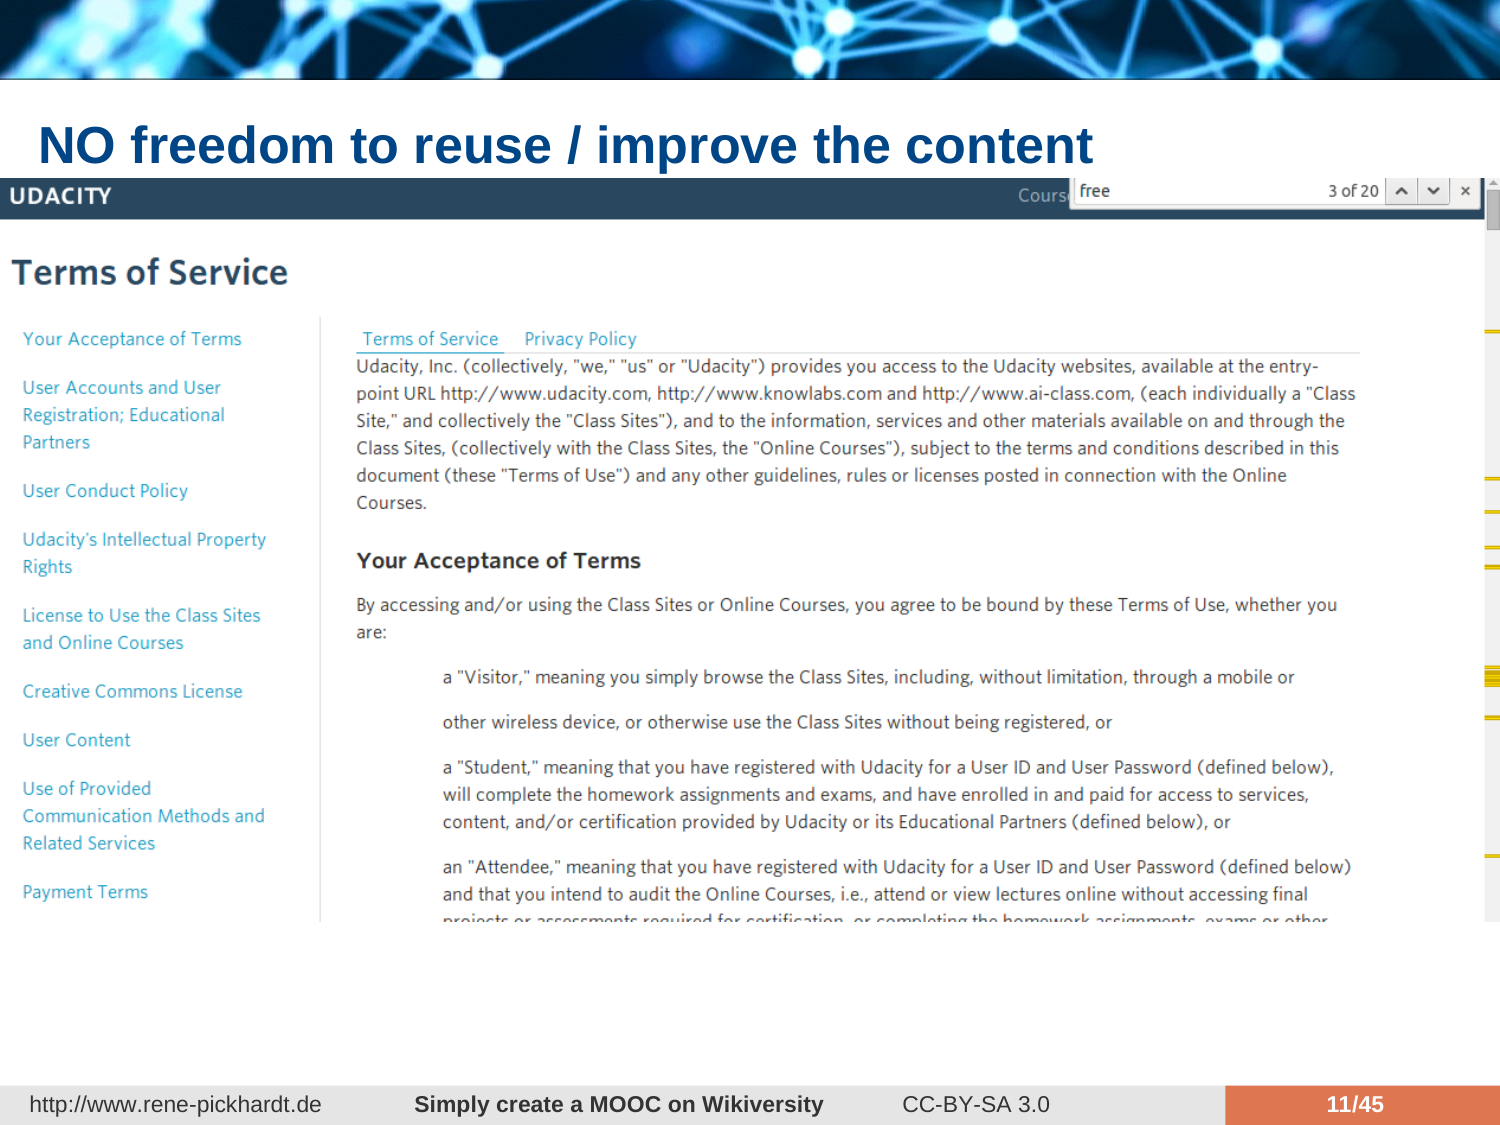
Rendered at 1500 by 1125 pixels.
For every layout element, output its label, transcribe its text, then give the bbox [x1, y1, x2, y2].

title NO freedom to reuse / improve the content [23, 112, 1500, 178]
picture [0, 0, 1500, 80]
picture [0, 178, 1500, 922]
